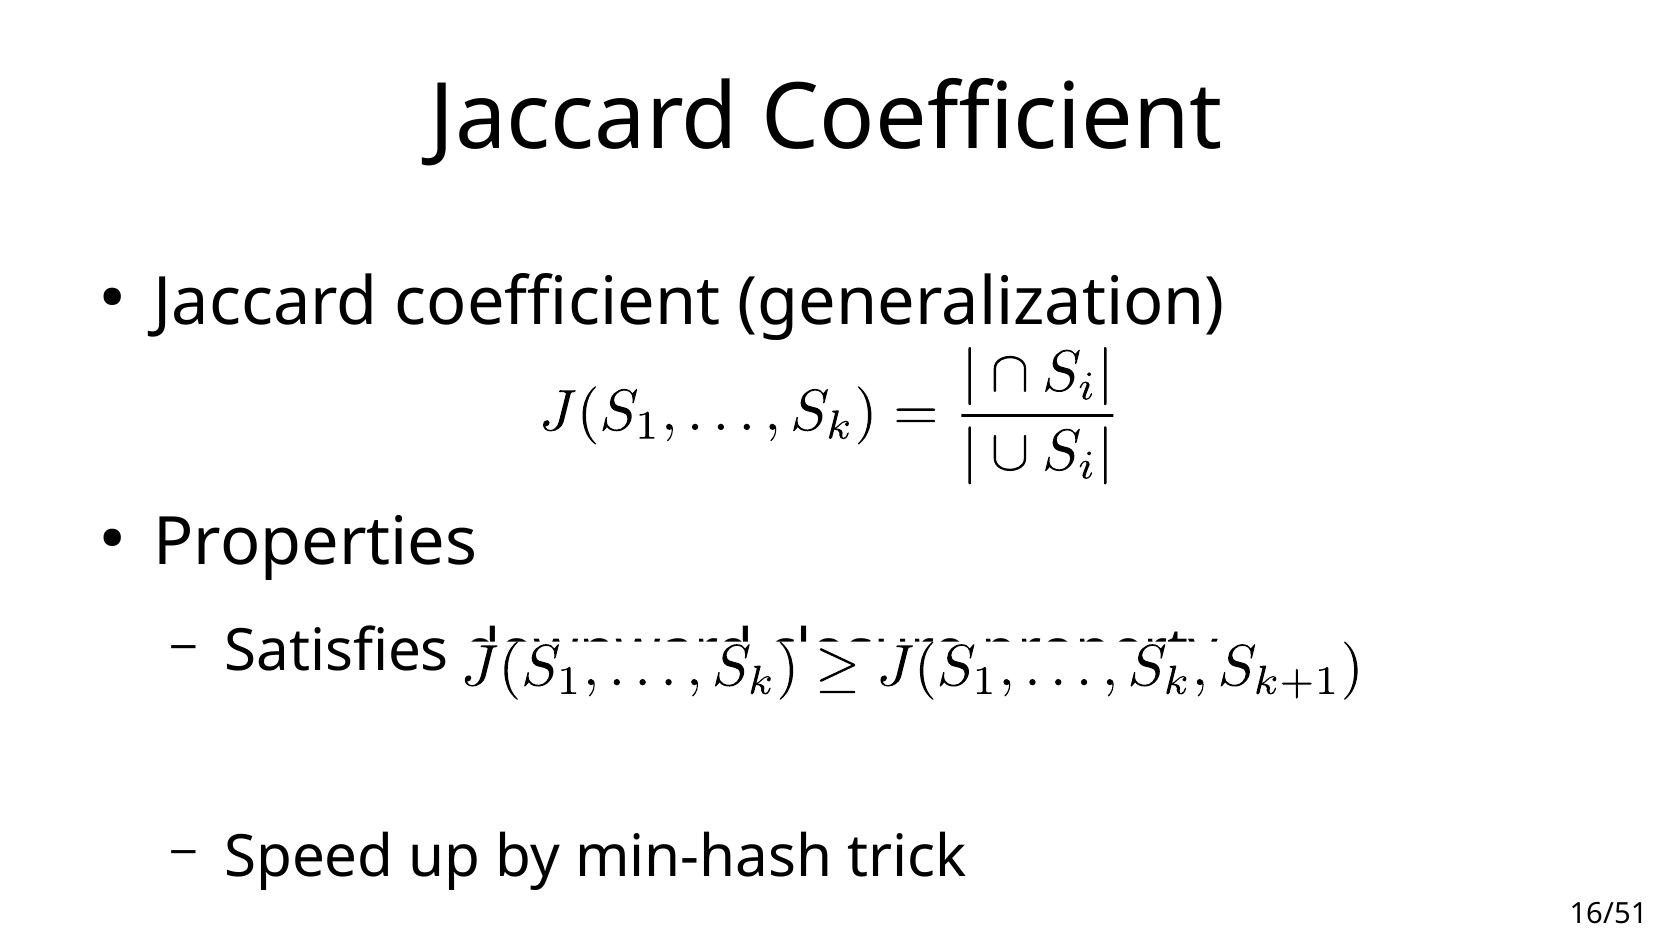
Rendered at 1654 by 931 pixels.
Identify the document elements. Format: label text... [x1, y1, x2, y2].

text_box [538, 347, 1114, 485]
title Jaccard Coefficient [82, 1, 1571, 226]
text_box [460, 641, 1364, 700]
list Jaccard coefficient (generalization) Properties Satisfies downward closure property Speed up by min-hash trick [82, 253, 1571, 901]
